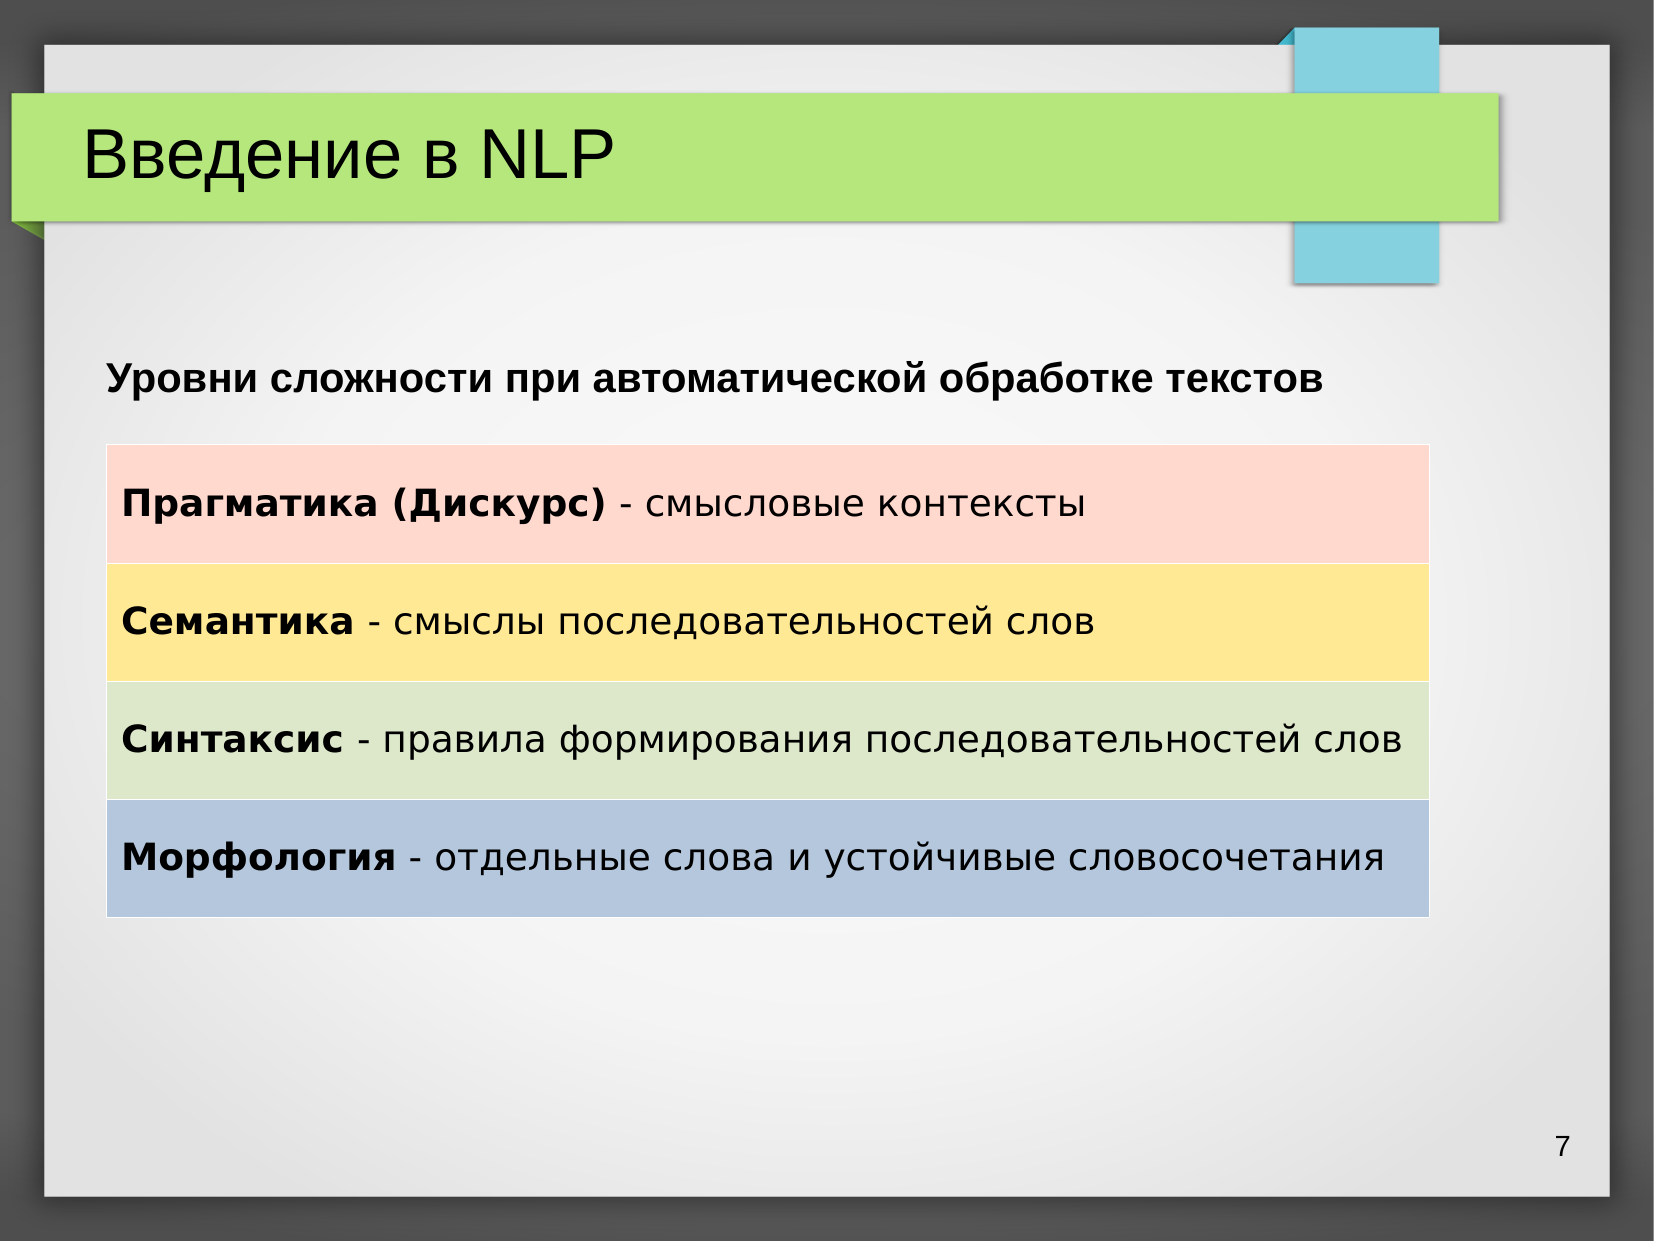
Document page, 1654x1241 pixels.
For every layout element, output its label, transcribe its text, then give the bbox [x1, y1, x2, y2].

title Введение в NLP [82, 113, 1406, 194]
table_cell Синтаксис - правила формирования последовательностей слов [107, 682, 1429, 799]
table_header Прагматика (Дискурс) - смысловые контексты [107, 445, 1429, 563]
table_cell Морфология - отдельные слова и устойчивые словосочетания [107, 800, 1429, 917]
table_cell Семантика - смыслы последовательностей слов [107, 564, 1429, 681]
text_box Уровни сложности при автоматической обработке текстов [106, 354, 1560, 401]
picture [0, 0, 1654, 1241]
